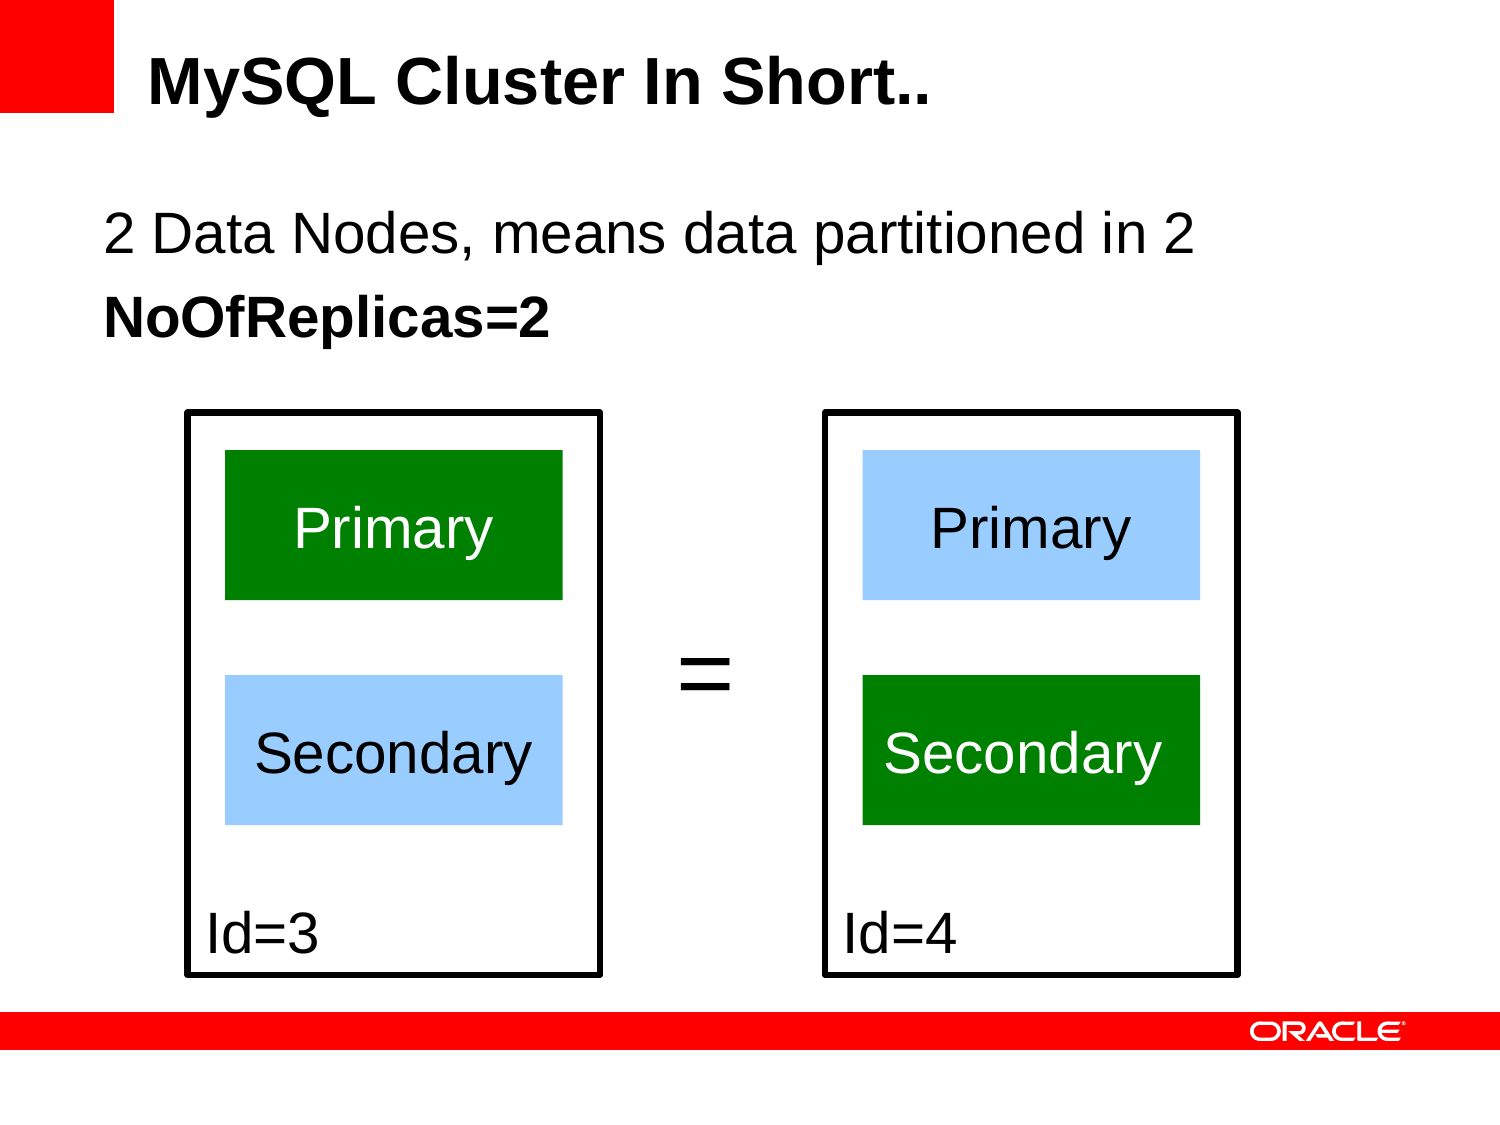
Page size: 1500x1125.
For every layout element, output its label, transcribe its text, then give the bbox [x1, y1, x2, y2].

text_box Id=4 [825, 412, 1238, 976]
text_box Id=3 [187, 412, 601, 976]
title MySQL Cluster In Short.. [147, 8, 1392, 119]
text_box Secondary [225, 675, 563, 826]
text_box Primary [862, 450, 1201, 601]
text_box 2 Data Nodes, means data partitioned in 2 NoOfReplicas=2 [88, 187, 1388, 357]
picture [0, 0, 114, 113]
text_box Secondary [862, 675, 1201, 826]
picture [0, 1012, 1500, 1050]
text_box = [661, 600, 751, 735]
text_box Primary [225, 450, 563, 601]
